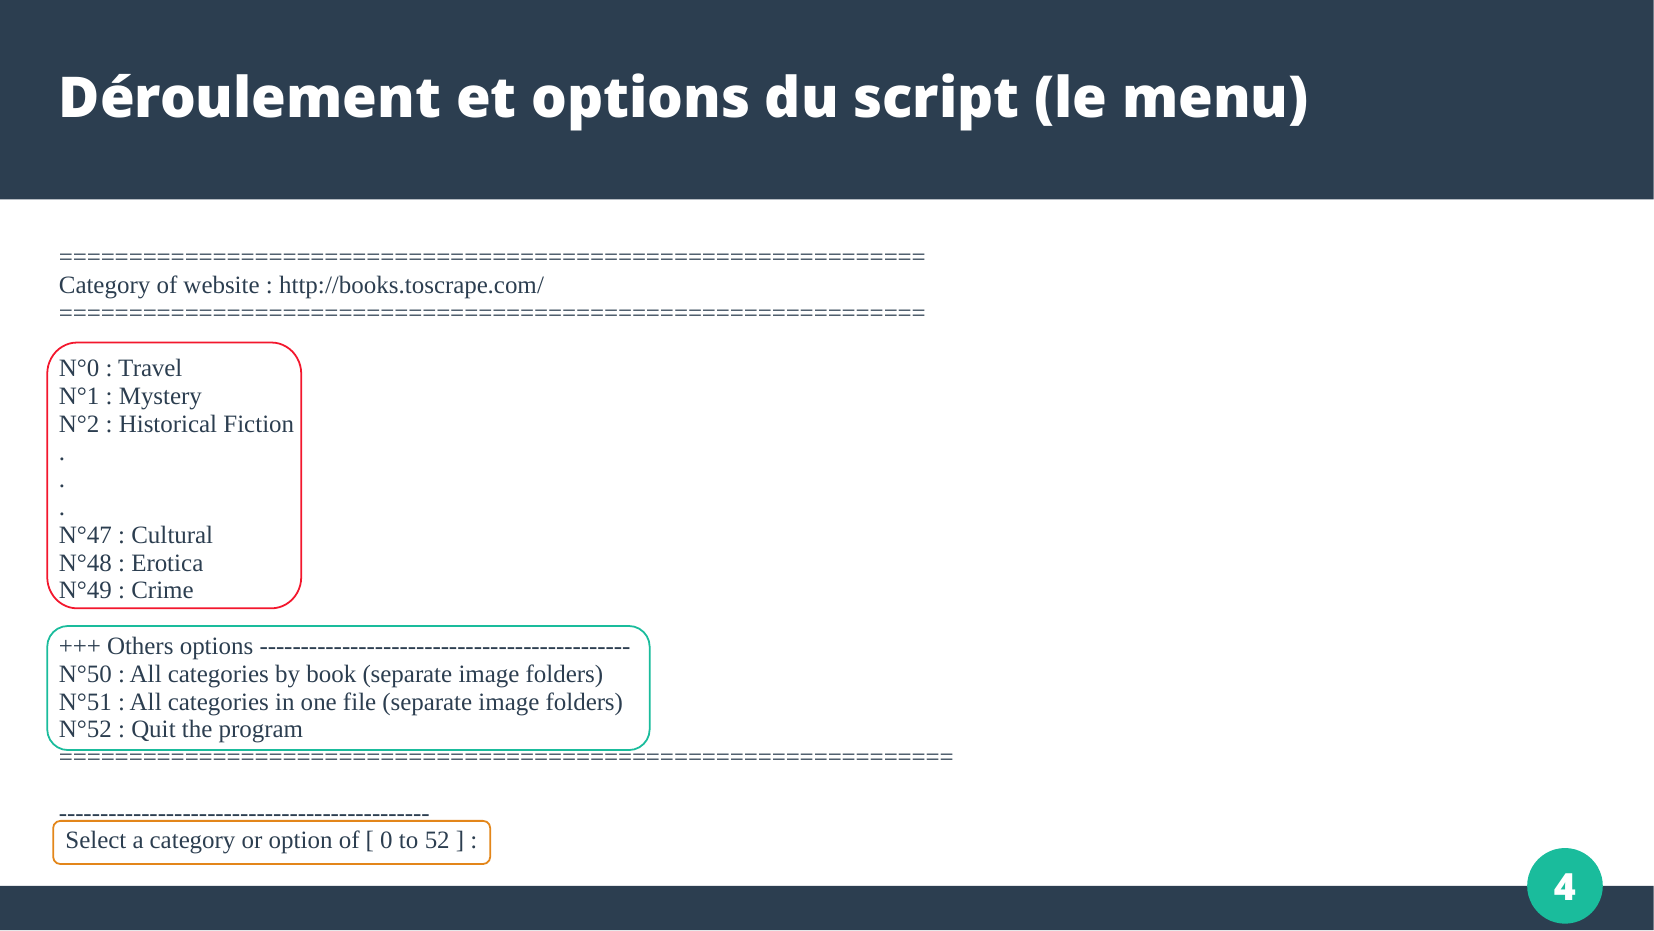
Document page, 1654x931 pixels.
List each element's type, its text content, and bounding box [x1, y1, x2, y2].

list ============================================================== Category of website : http://books.toscrape.com/ ============================================================== N°0 : Travel N°1 : Mystery N°2 : Historical Fiction . . . N°47 : Cultural N°48 : Erotica N°49 : Crime +++ Others options --------------------------------------------- N°50 : All categories by book (separate image folders) N°51 : All categories in one file (separate image folders) N°52 : Quit the program ================================================================ --------------------------------------------- Select a category or option of [ 0 to 52 ] : [59, 344, 300, 607]
title Déroulement et options du script (le menu) [59, 37, 1595, 156]
list ============================================================== Category of website : http://books.toscrape.com/ ============================================================== N°0 : Travel N°1 : Mystery N°2 : Historical Fiction . . . N°47 : Cultural N°48 : Erotica N°49 : Crime +++ Others options --------------------------------------------- N°50 : All categories by book (separate image folders) N°51 : All categories in one file (separate image folders) N°52 : Quit the program ================================================================ --------------------------------------------- Select a category or option of [ 0 to 52 ] : [59, 627, 648, 749]
list ============================================================== Category of website : http://books.toscrape.com/ ============================================================== N°0 : Travel N°1 : Mystery N°2 : Historical Fiction . . . N°47 : Cultural N°48 : Erotica N°49 : Crime +++ Others options --------------------------------------------- N°50 : All categories by book (separate image folders) N°51 : All categories in one file (separate image folders) N°52 : Quit the program ================================================================ --------------------------------------------- Select a category or option of [ 0 to 52 ] : [59, 822, 489, 863]
list ============================================================== Category of website : http://books.toscrape.com/ ============================================================== N°0 : Travel N°1 : Mystery N°2 : Historical Fiction . . . N°47 : Cultural N°48 : Erotica N°49 : Crime +++ Others options --------------------------------------------- N°50 : All categories by book (separate image folders) N°51 : All categories in one file (separate image folders) N°52 : Quit the program ================================================================ --------------------------------------------- Select a category or option of [ 0 to 52 ] : [59, 243, 1595, 864]
